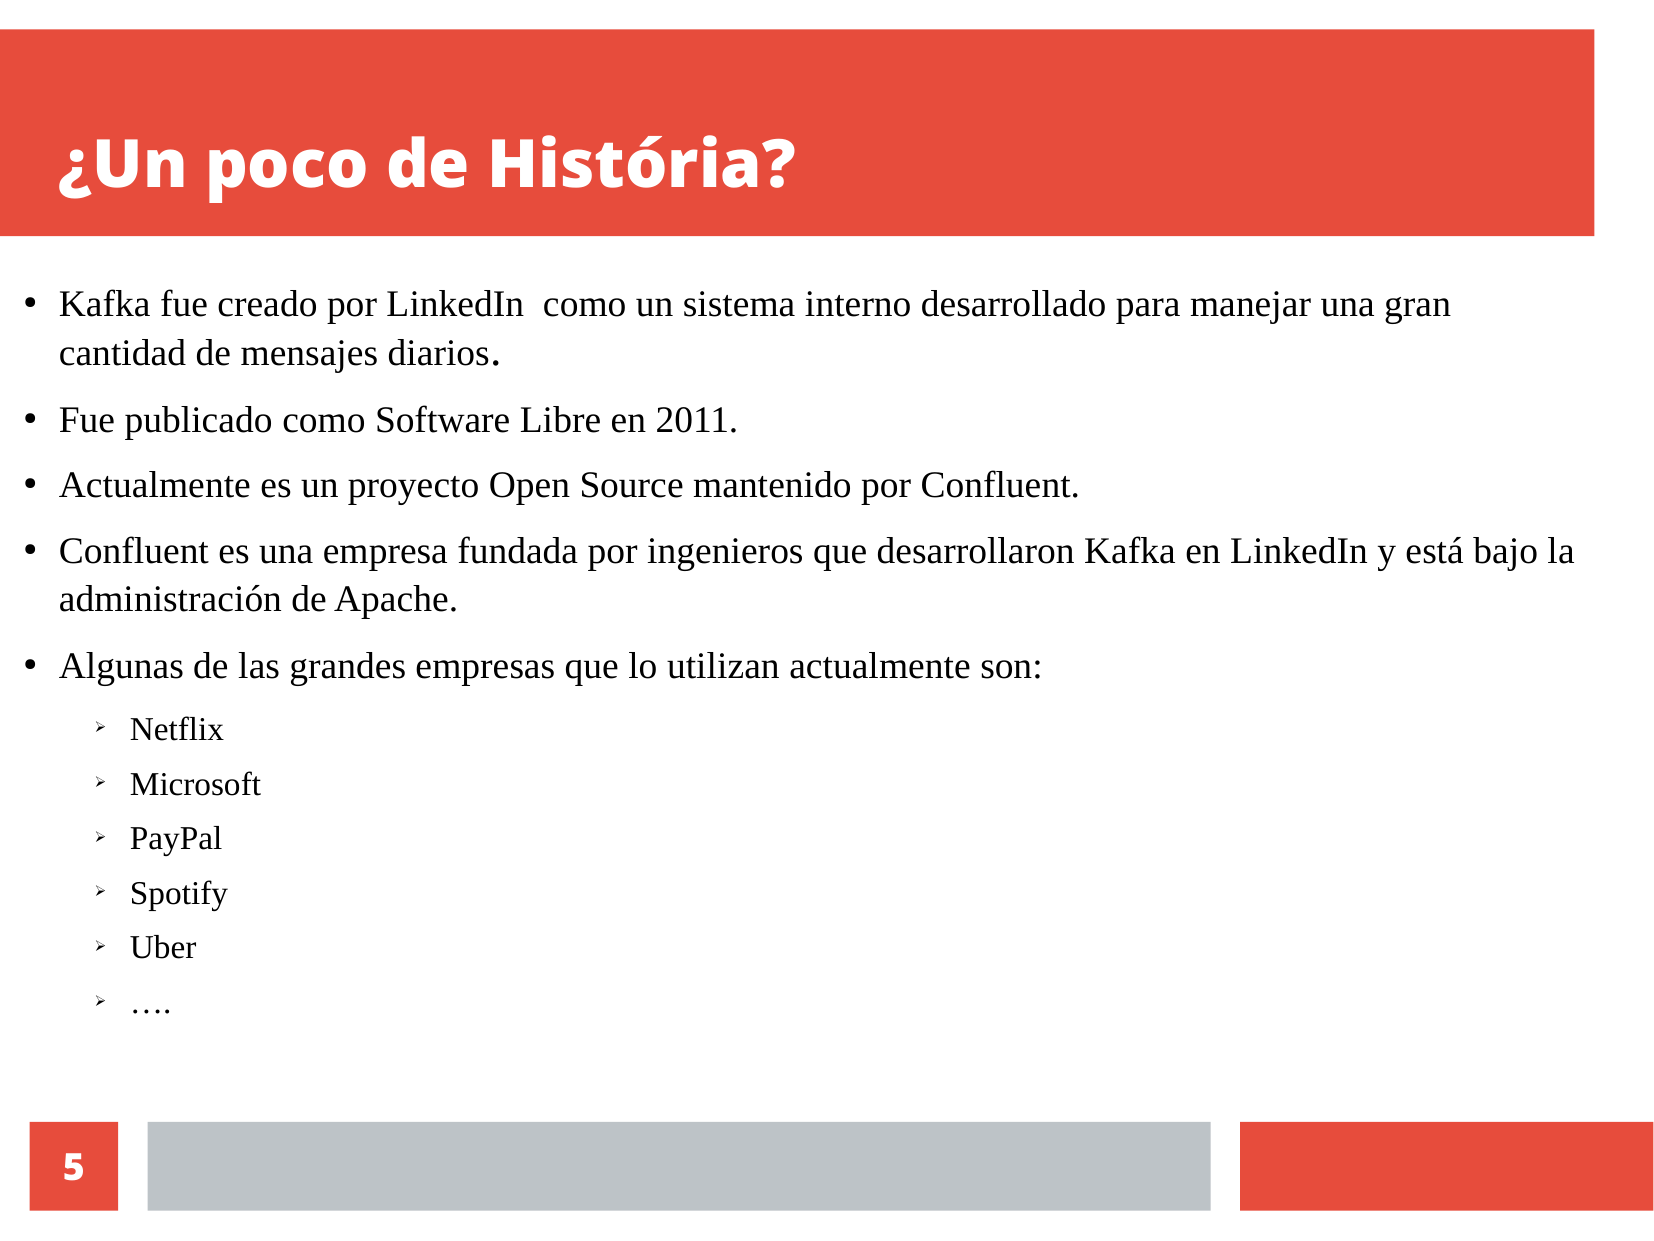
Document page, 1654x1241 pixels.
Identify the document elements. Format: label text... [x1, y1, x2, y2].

list Kafka fue creado por LinkedIn como un sistema interno desarrollado para manejar una gran cantidad de mensajes diarios. Fue publicado como Software Libre en 2011. Actualmente es un proyecto Open Source mantenido por Confluent. Confluent es una empresa fundada por ingenieros que desarrollaron Kafka en LinkedIn y está bajo la administración de Apache. Algunas de las grandes empresas que lo utilizan actualmente son: Netflix Microsoft PayPal Spotify Uber …. [23, 283, 1583, 1087]
title ¿Un poco de História? [59, 58, 1595, 207]
